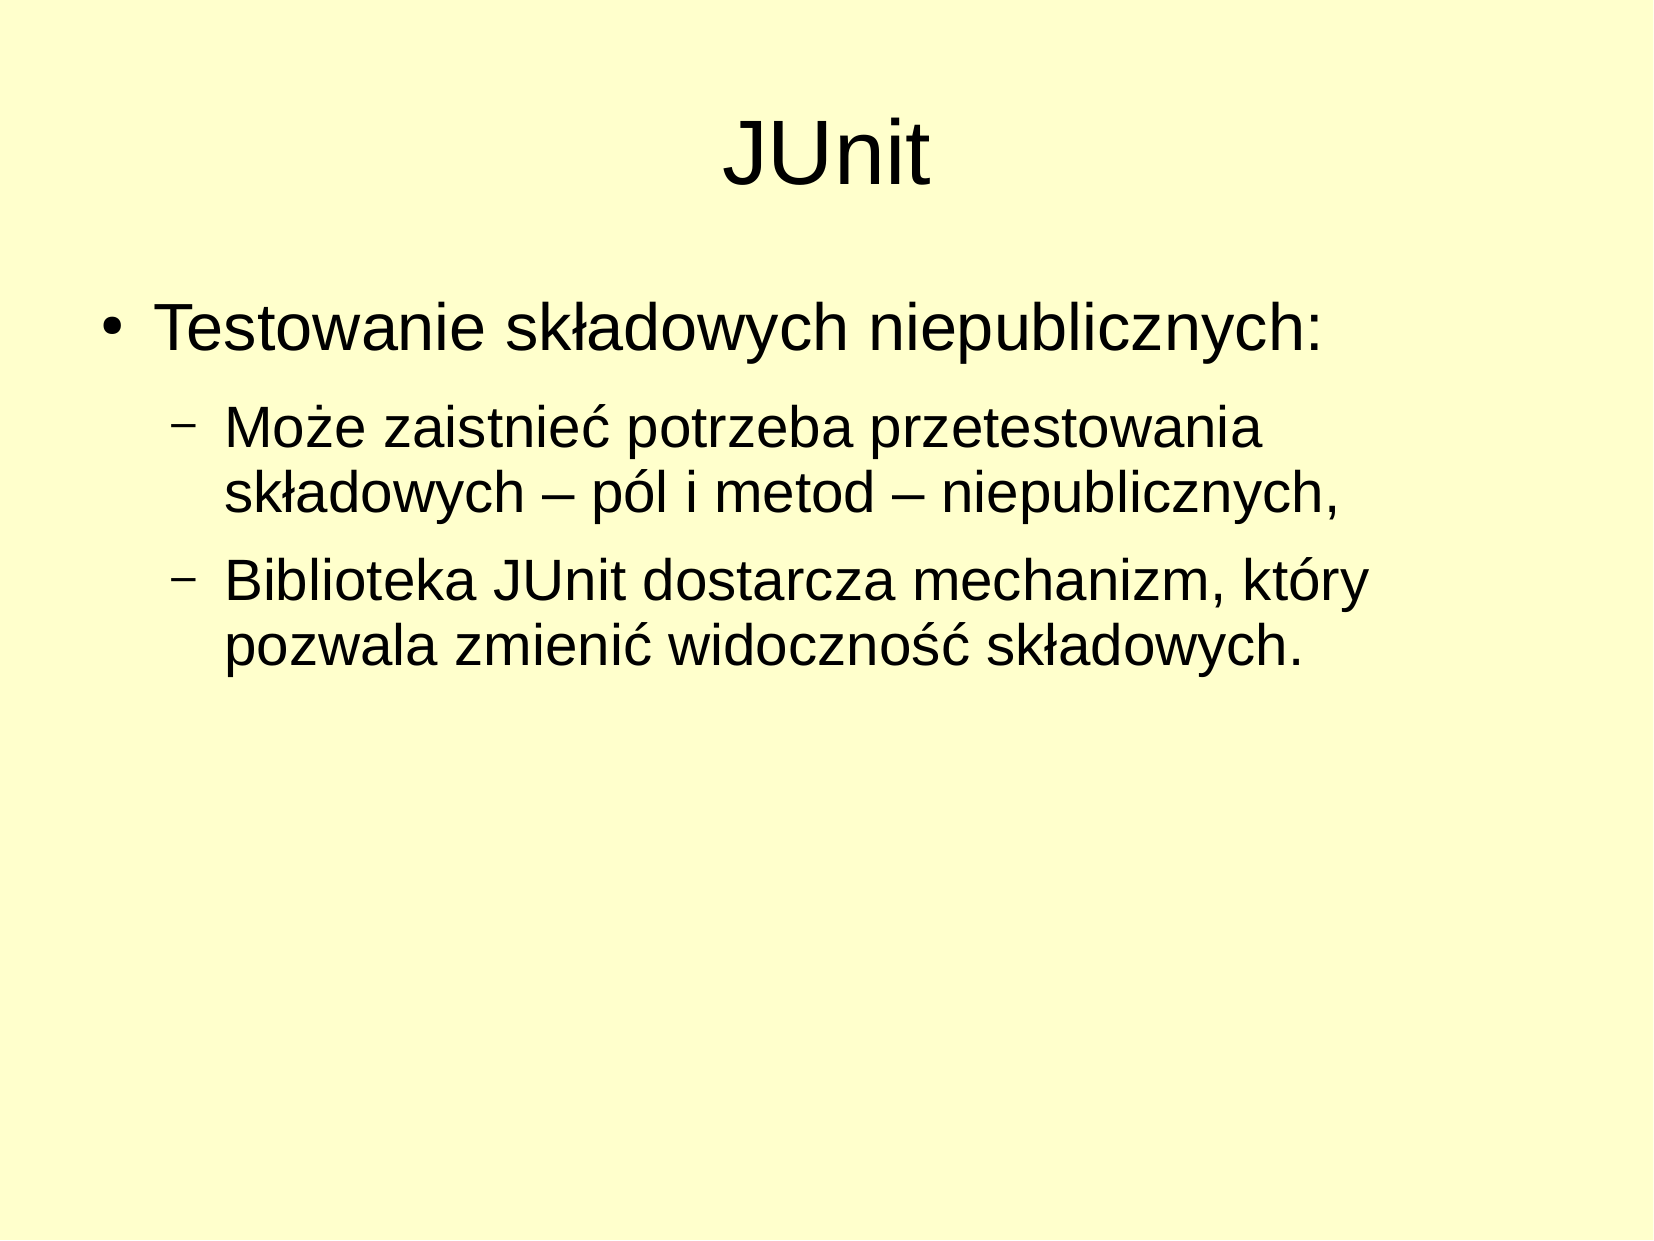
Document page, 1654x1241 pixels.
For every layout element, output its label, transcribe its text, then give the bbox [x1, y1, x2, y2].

title JUnit [82, 49, 1571, 257]
list Testowanie składowych niepublicznych: Może zaistnieć potrzeba przetestowania składowych – pól i metod – niepublicznych, Biblioteka JUnit dostarcza mechanizm, który pozwala zmienić widoczność składowych. [82, 290, 1571, 1109]
